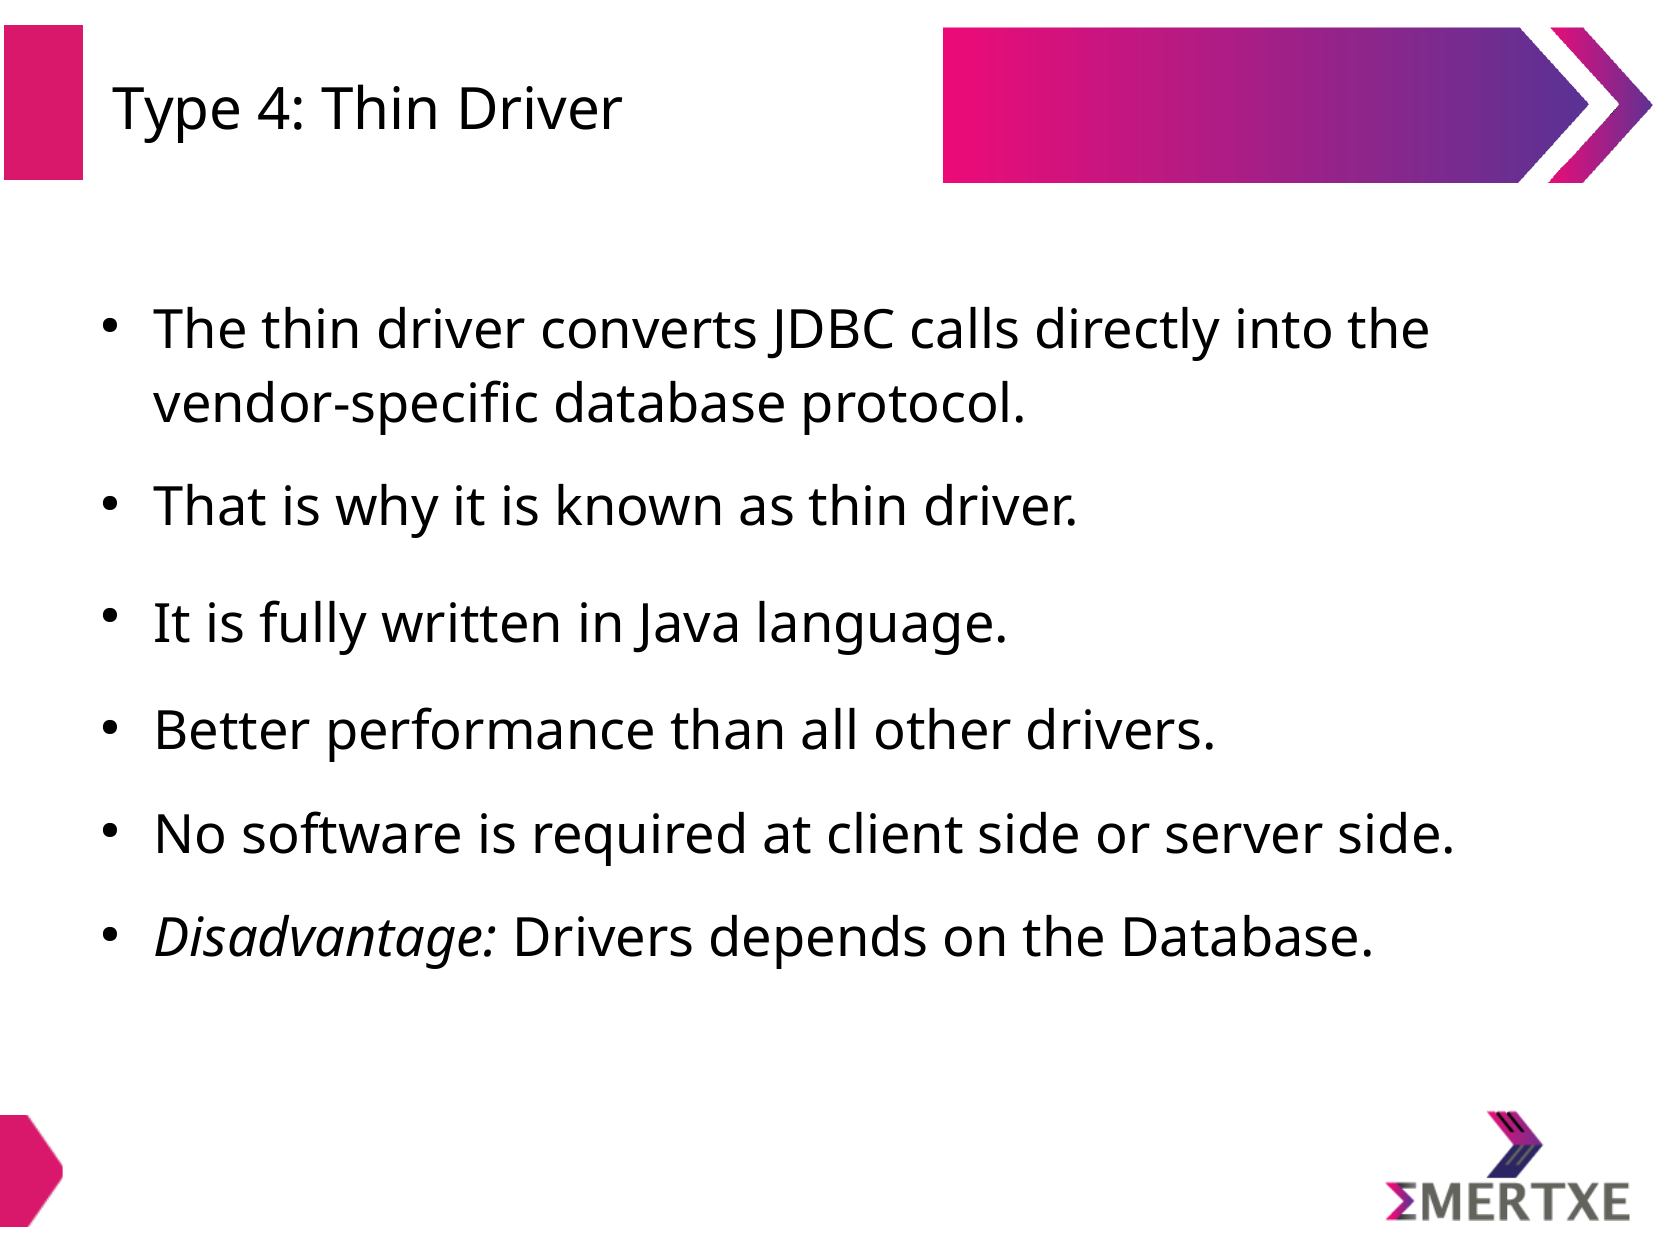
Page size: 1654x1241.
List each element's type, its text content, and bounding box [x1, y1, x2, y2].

picture [1385, 1107, 1631, 1221]
list The thin driver converts JDBC calls directly into the vendor-specific database protocol. That is why it is known as thin driver. It is fully written in Java language. Better performance than all other drivers. No software is required at client side or server side. Disadvantage: Drivers depends on the Database. [82, 290, 1571, 1010]
picture [1531, 27, 1653, 183]
title Type 4: Thin Driver [41, 2, 1531, 211]
